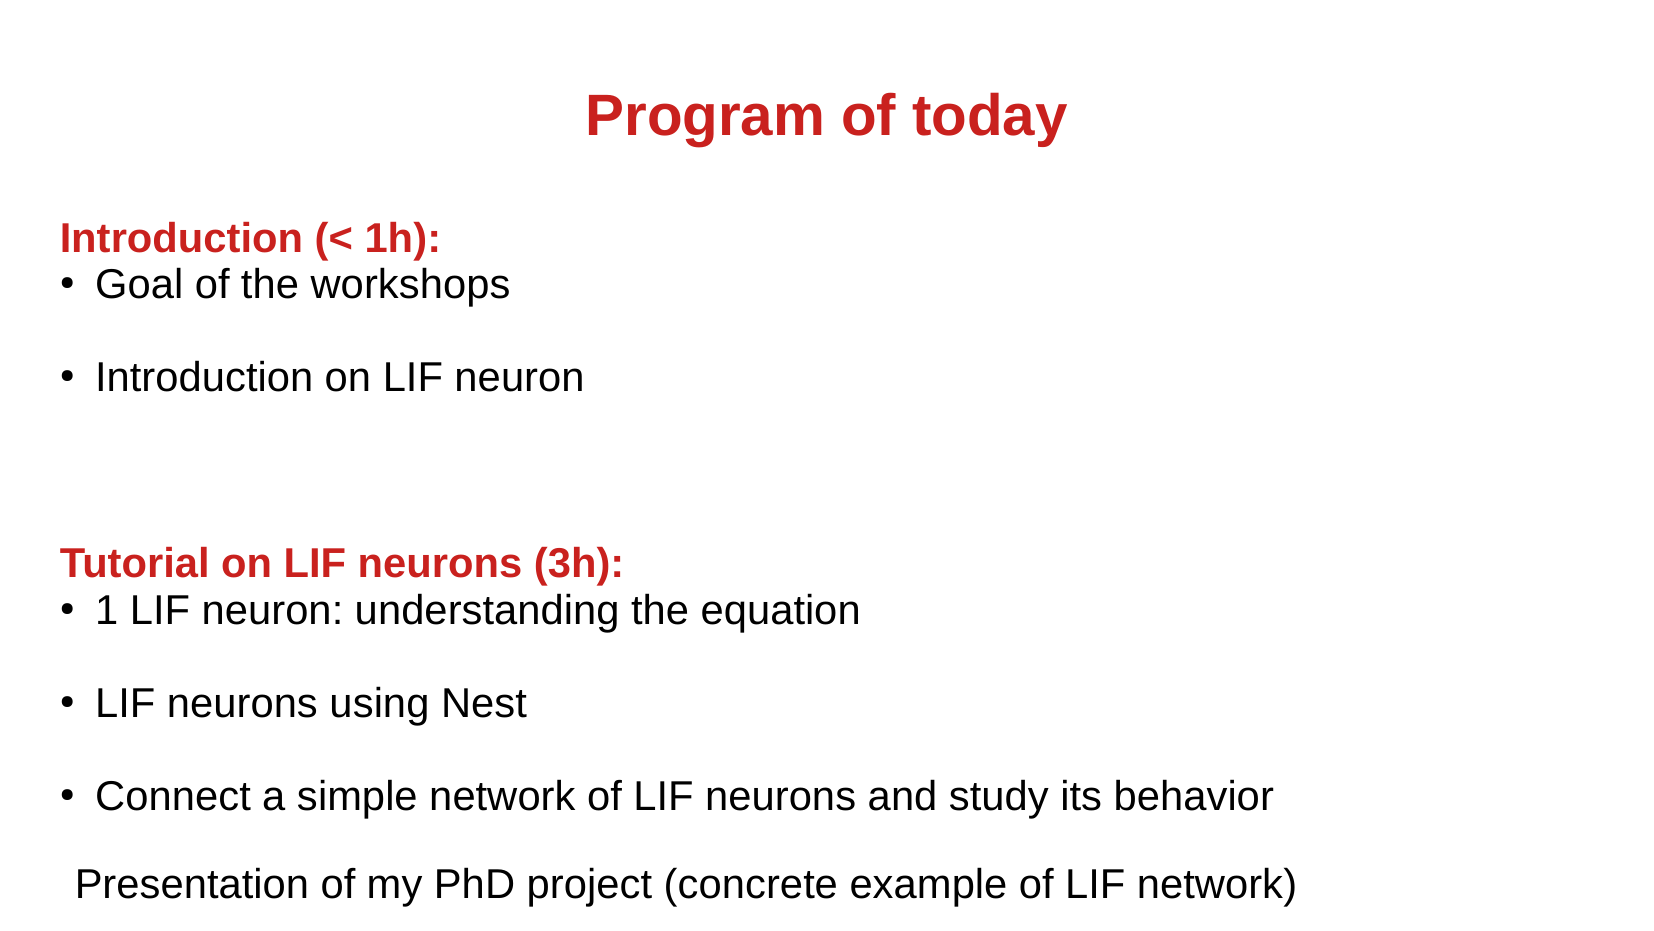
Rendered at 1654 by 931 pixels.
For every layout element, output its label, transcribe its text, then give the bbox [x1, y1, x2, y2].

text_box Presentation of my PhD project (concrete example of LIF network) [60, 853, 1313, 916]
text_box Introduction (< 1h): Goal of the workshops Introduction on LIF neuron Tutorial on LIF neurons (3h): 1 LIF neuron: understanding the equation LIF neurons using Nest Connect a simple network of LIF neurons and study its behavior [45, 207, 1591, 920]
title Program of today [82, 37, 1571, 193]
